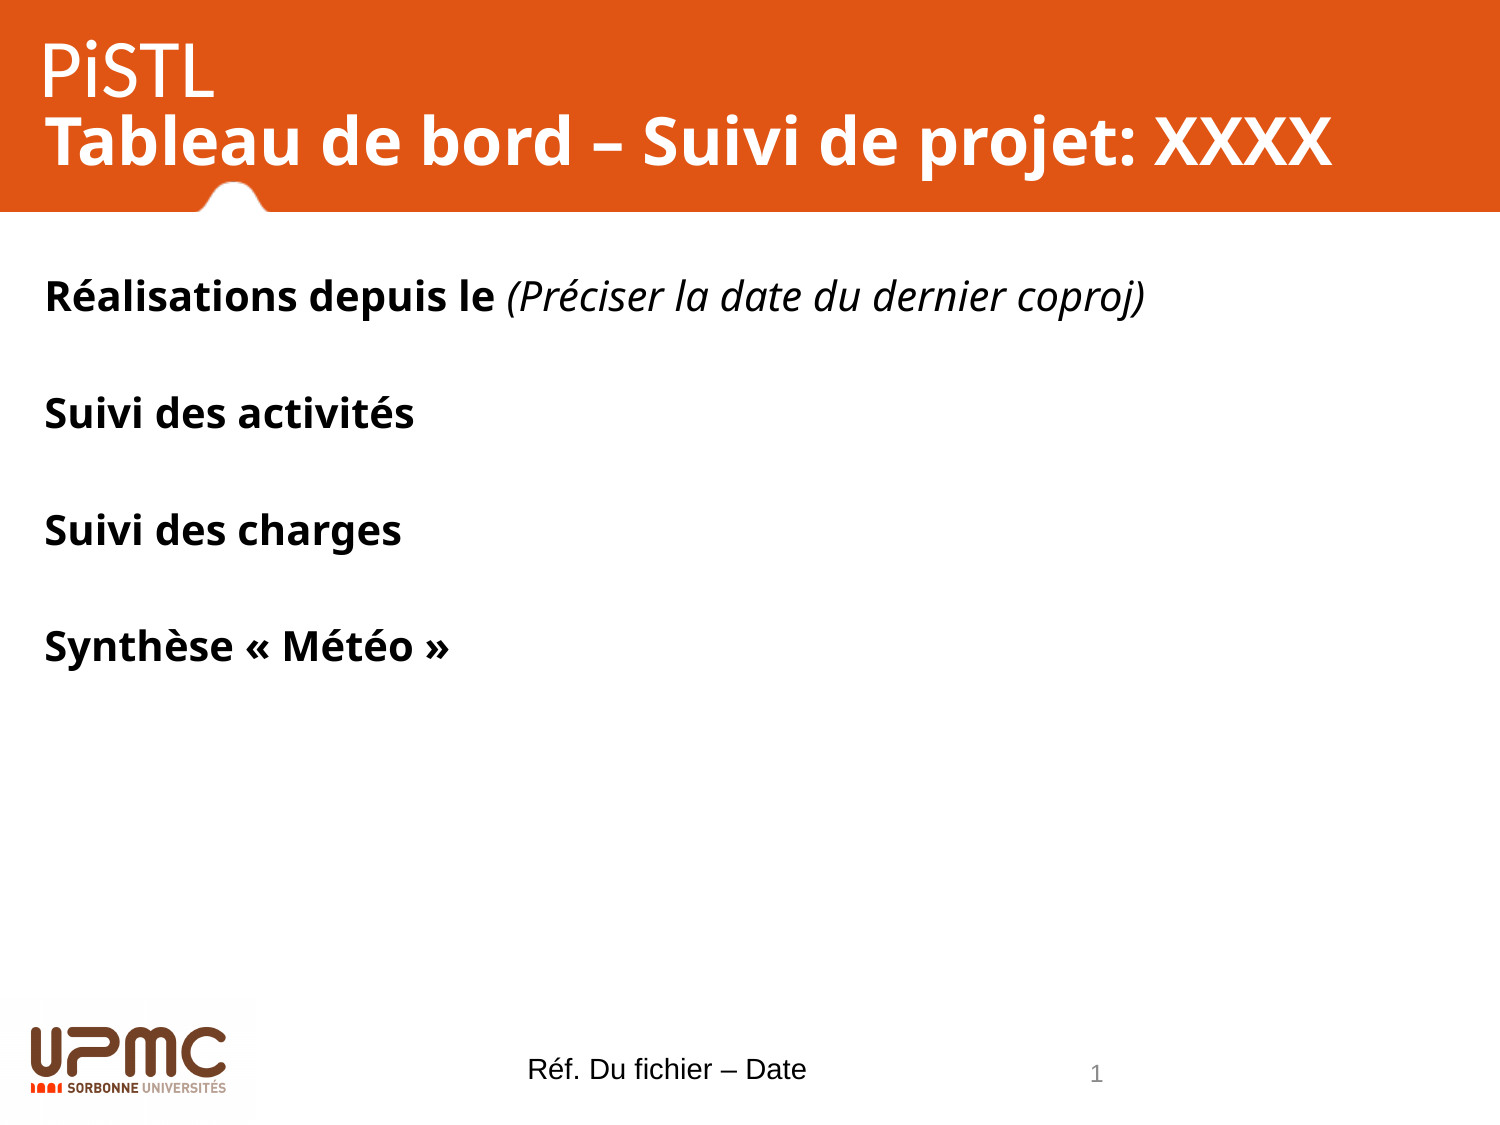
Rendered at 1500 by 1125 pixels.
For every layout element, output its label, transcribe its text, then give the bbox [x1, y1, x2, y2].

list Réalisations depuis le (Préciser la date du dernier coproj) Suivi des activités Suivi des charges Synthèse « Météo » [29, 262, 1459, 1005]
title Tableau de bord – Suivi de projet: XXXX [29, 45, 1418, 233]
picture [0, 996, 256, 1125]
slide_number <numéro> [1074, 1042, 1425, 1103]
footer Réf. Du fichier – Date [512, 1042, 988, 1103]
